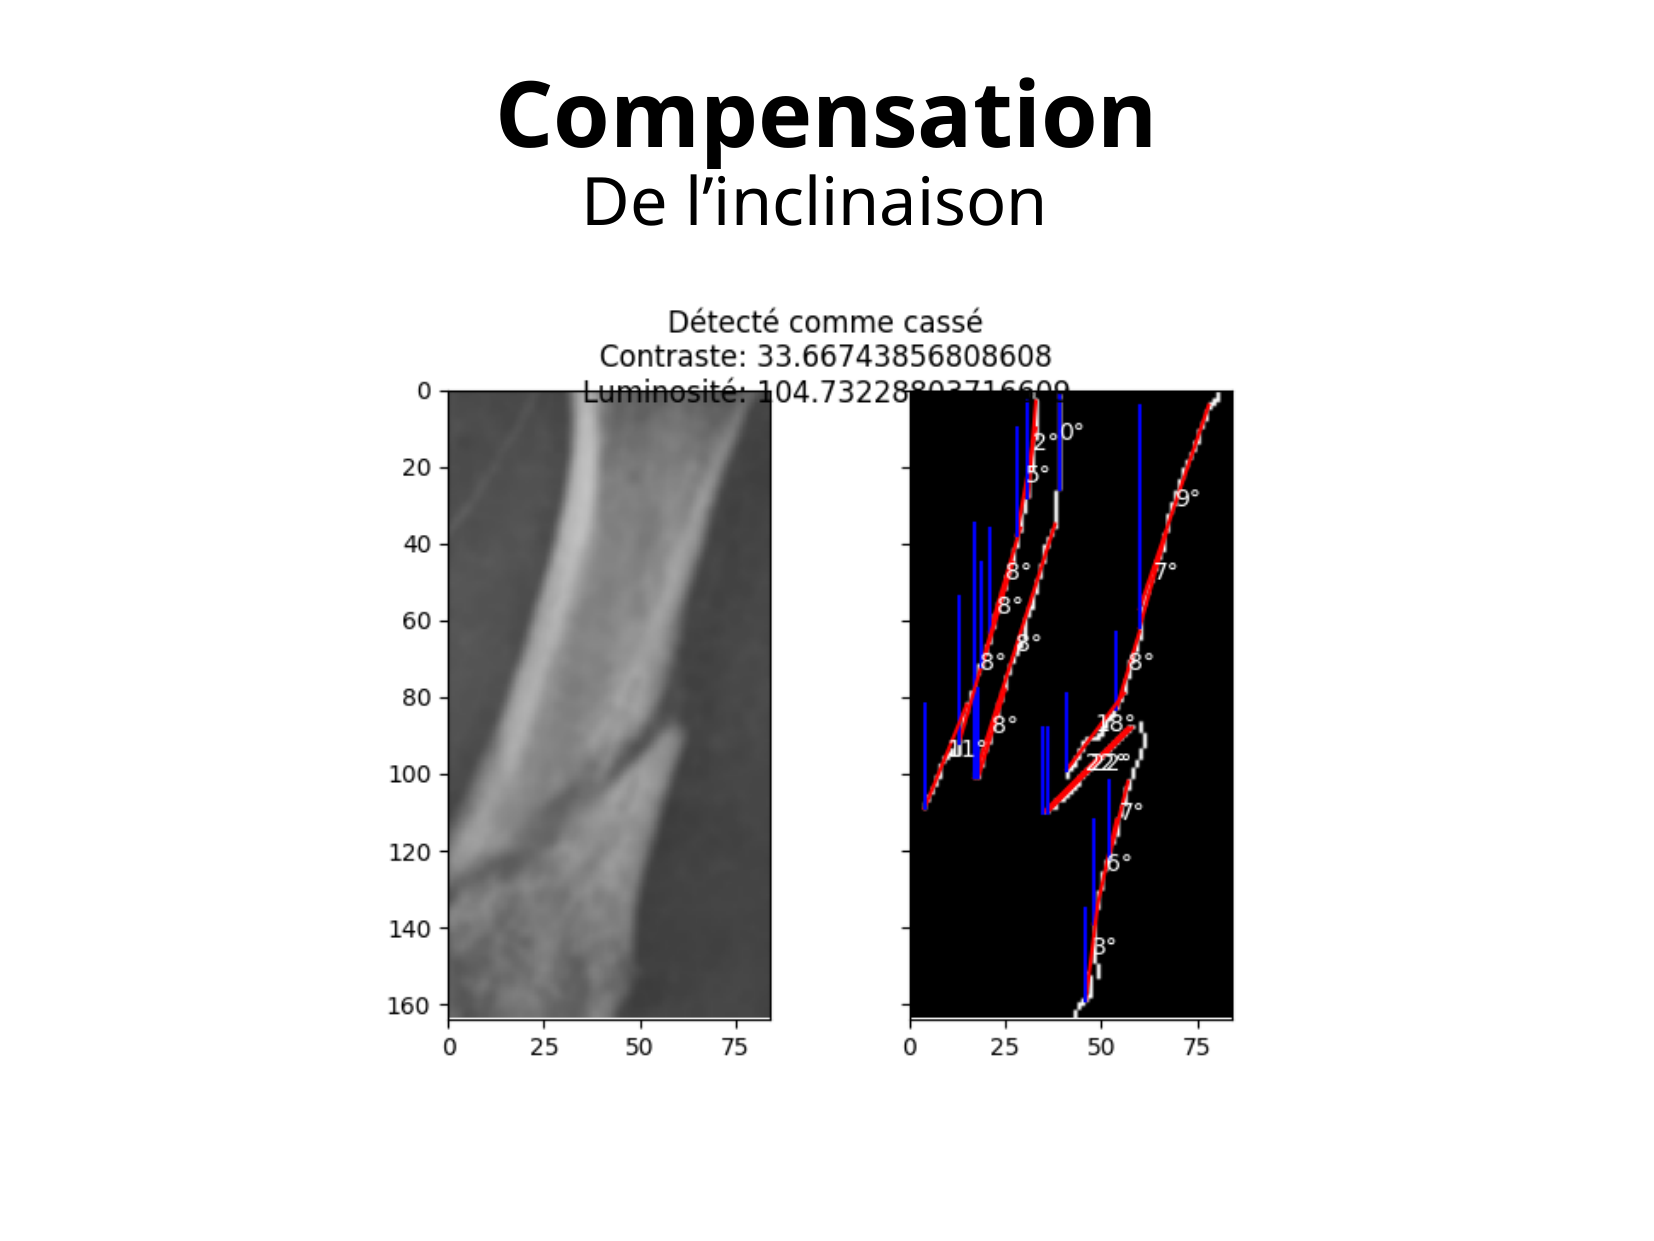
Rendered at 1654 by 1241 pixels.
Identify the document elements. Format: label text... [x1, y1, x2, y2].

list De l’inclinaison [71, 153, 1560, 239]
title Compensation [82, 8, 1571, 216]
picture [281, 292, 1372, 1110]
